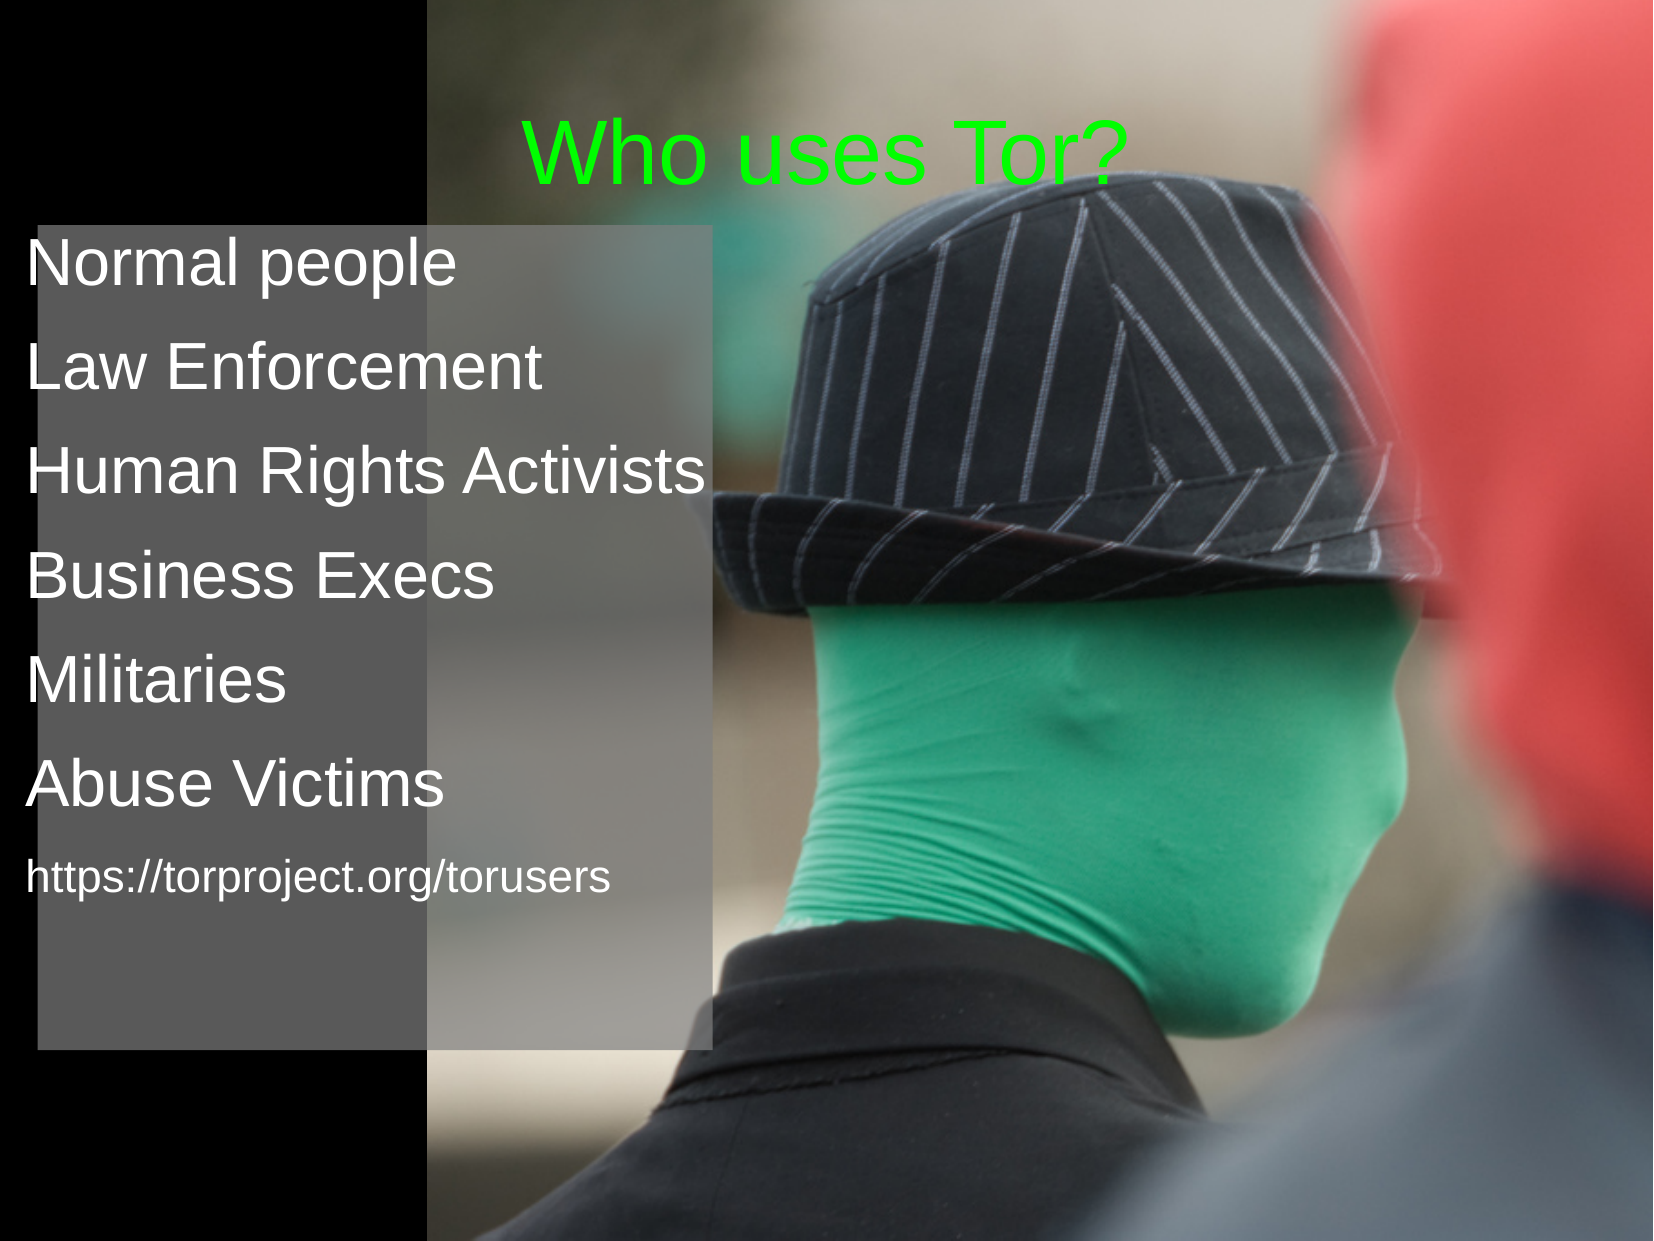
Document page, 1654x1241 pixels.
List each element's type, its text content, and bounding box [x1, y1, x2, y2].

text_box [0, 0, 713, 1241]
title Who uses Tor? [82, 49, 1571, 257]
list Normal people Law Enforcement Human Rights Activists Business Execs Militaries Abuse Victims https://torproject.org/torusers [7, 225, 788, 1007]
picture [427, 0, 1653, 1241]
